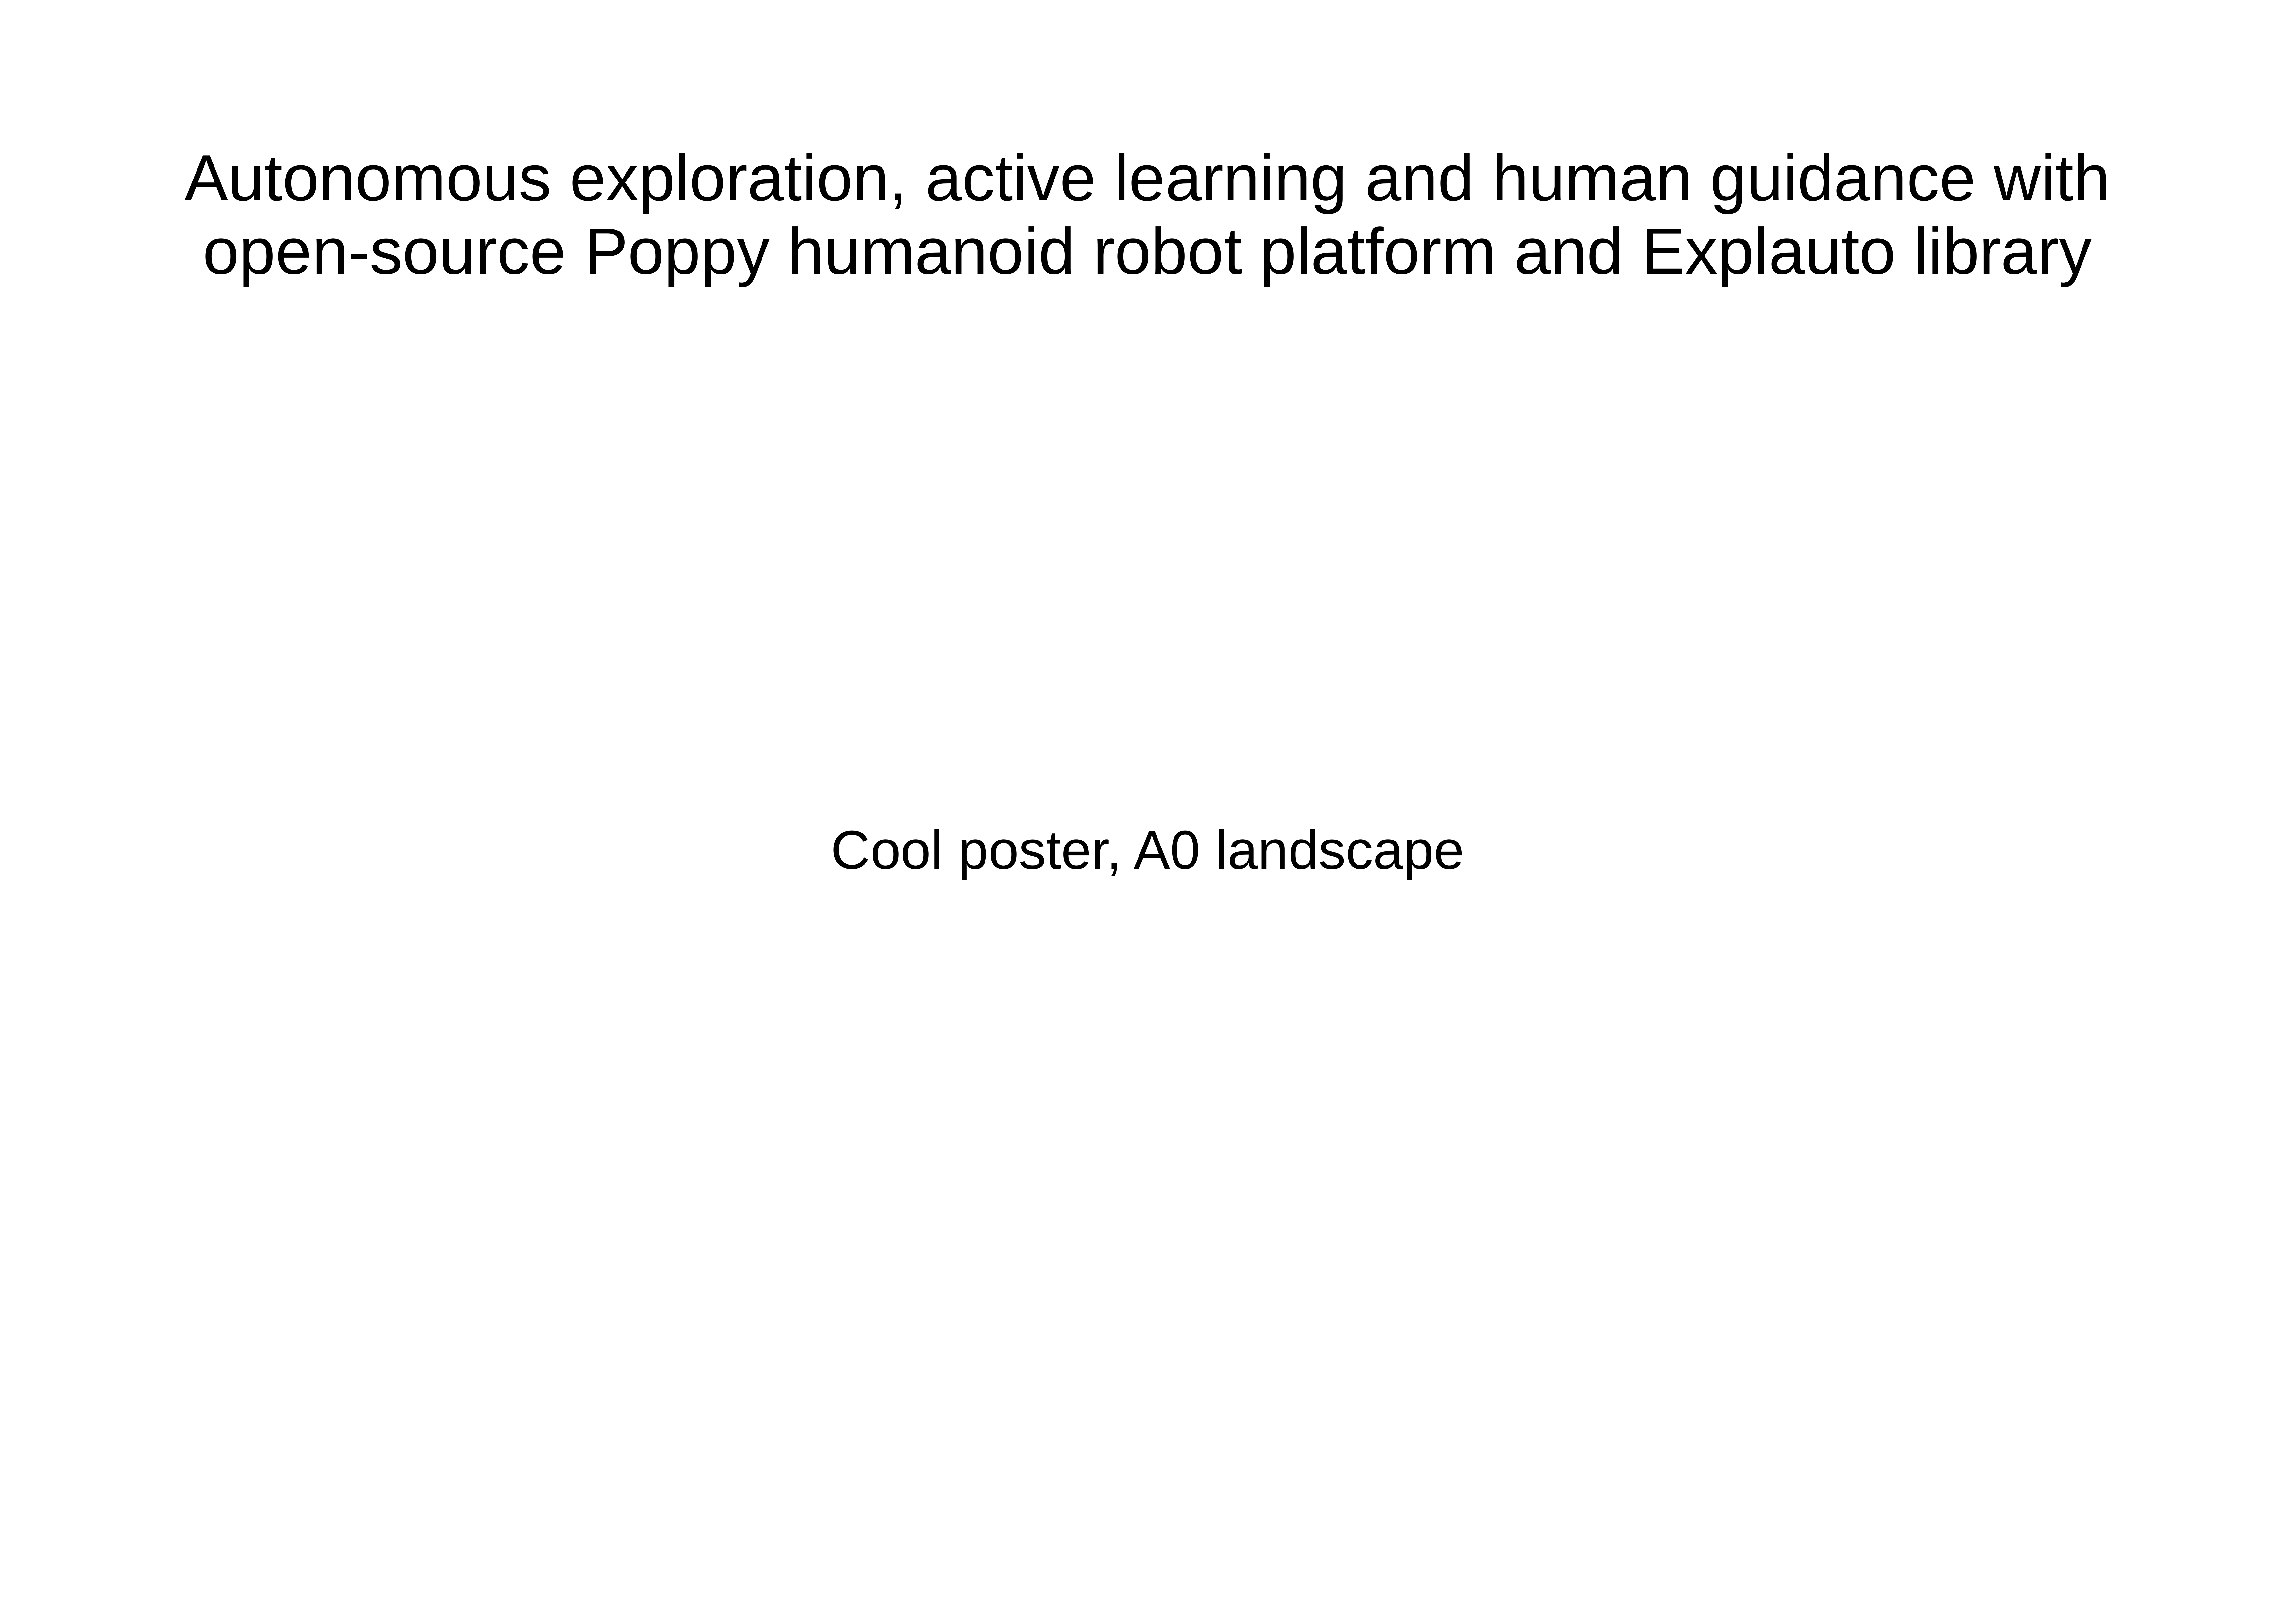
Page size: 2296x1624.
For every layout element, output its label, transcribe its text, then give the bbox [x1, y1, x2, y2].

subtitle Cool poster, A0 landscape [132, 390, 2164, 1310]
title Autonomous exploration, active learning and human guidance with open-source Poppy humanoid robot platform and Explauto library [132, 82, 2164, 347]
